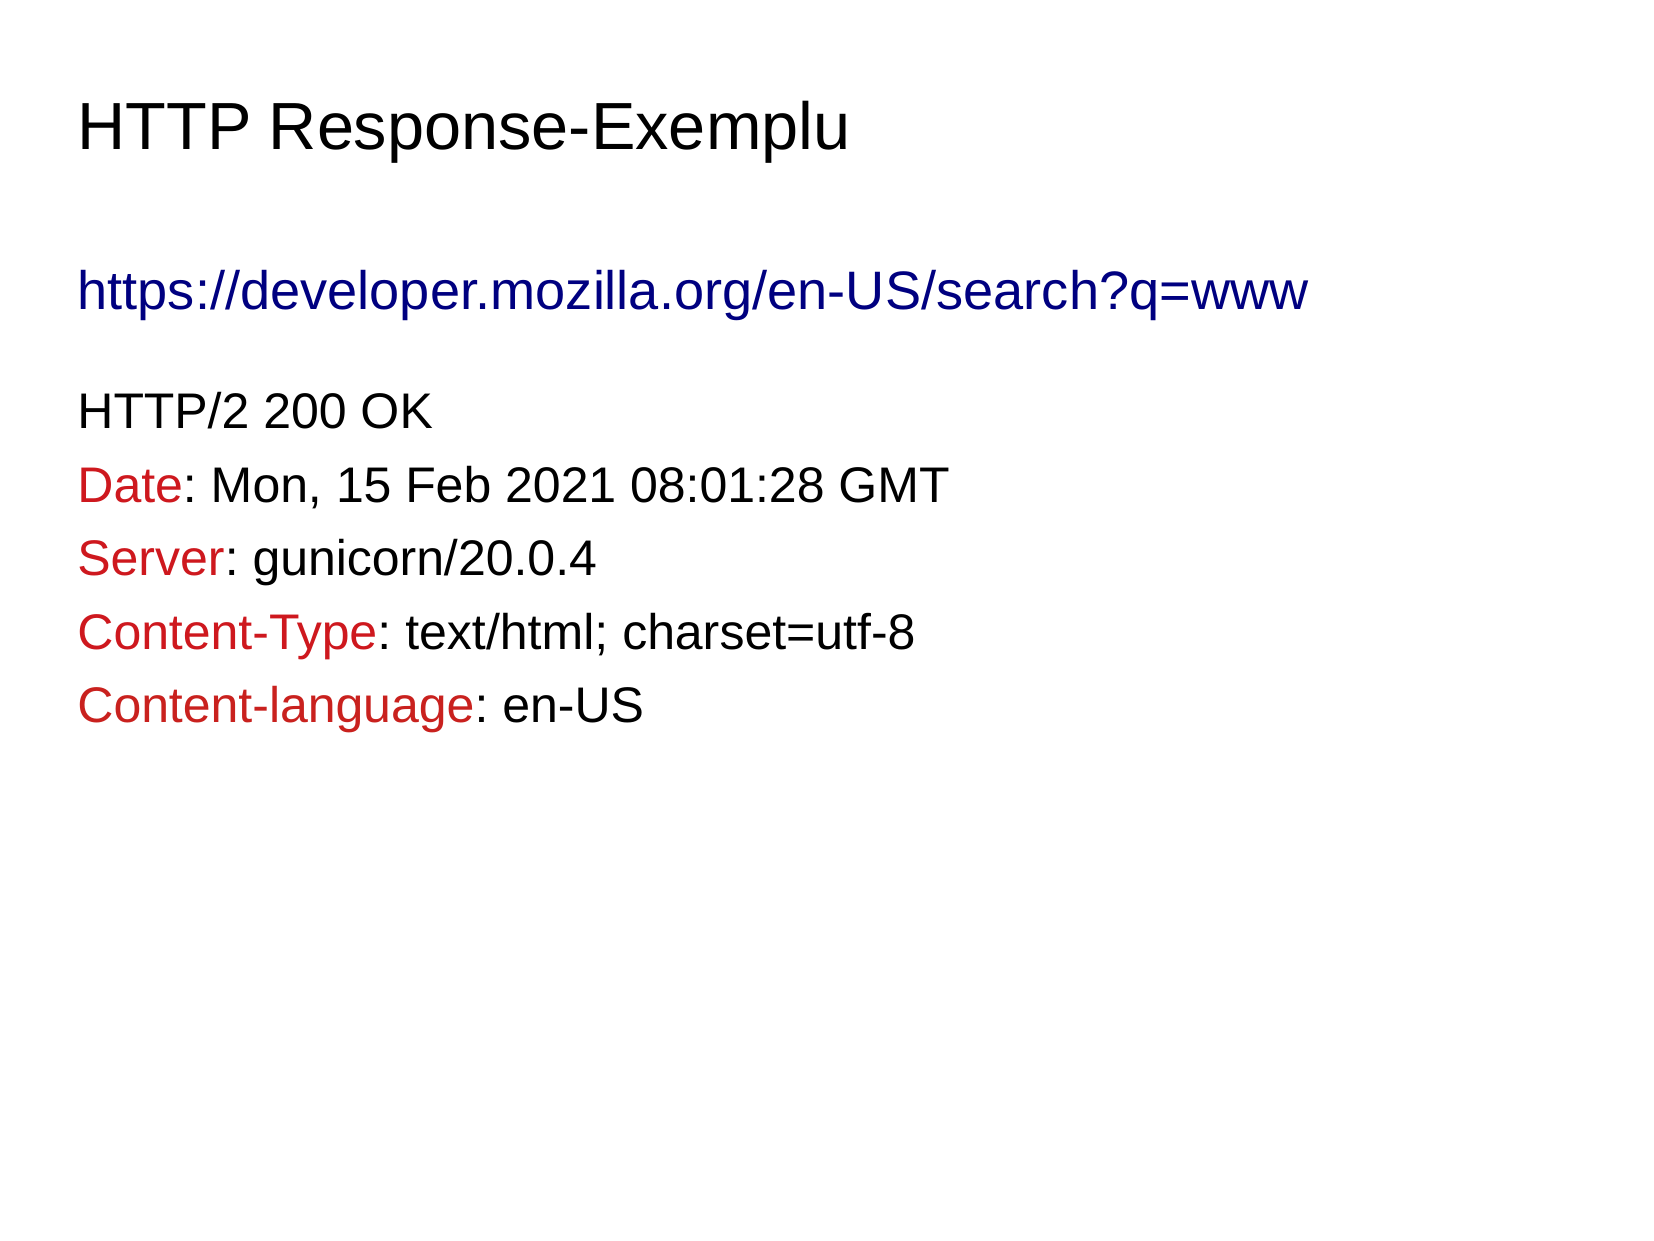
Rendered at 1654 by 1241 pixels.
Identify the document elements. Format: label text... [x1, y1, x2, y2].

text_box HTTP Response-Exemplu https://developer.mozilla.org/en-US/search?q=www HTTP/2 200 OK Date: Mon, 15 Feb 2021 08:01:28 GMT Server: gunicorn/20.0.4 Content-Type: text/html; charset=utf-8 Content-language: en-US [62, 74, 1413, 1100]
